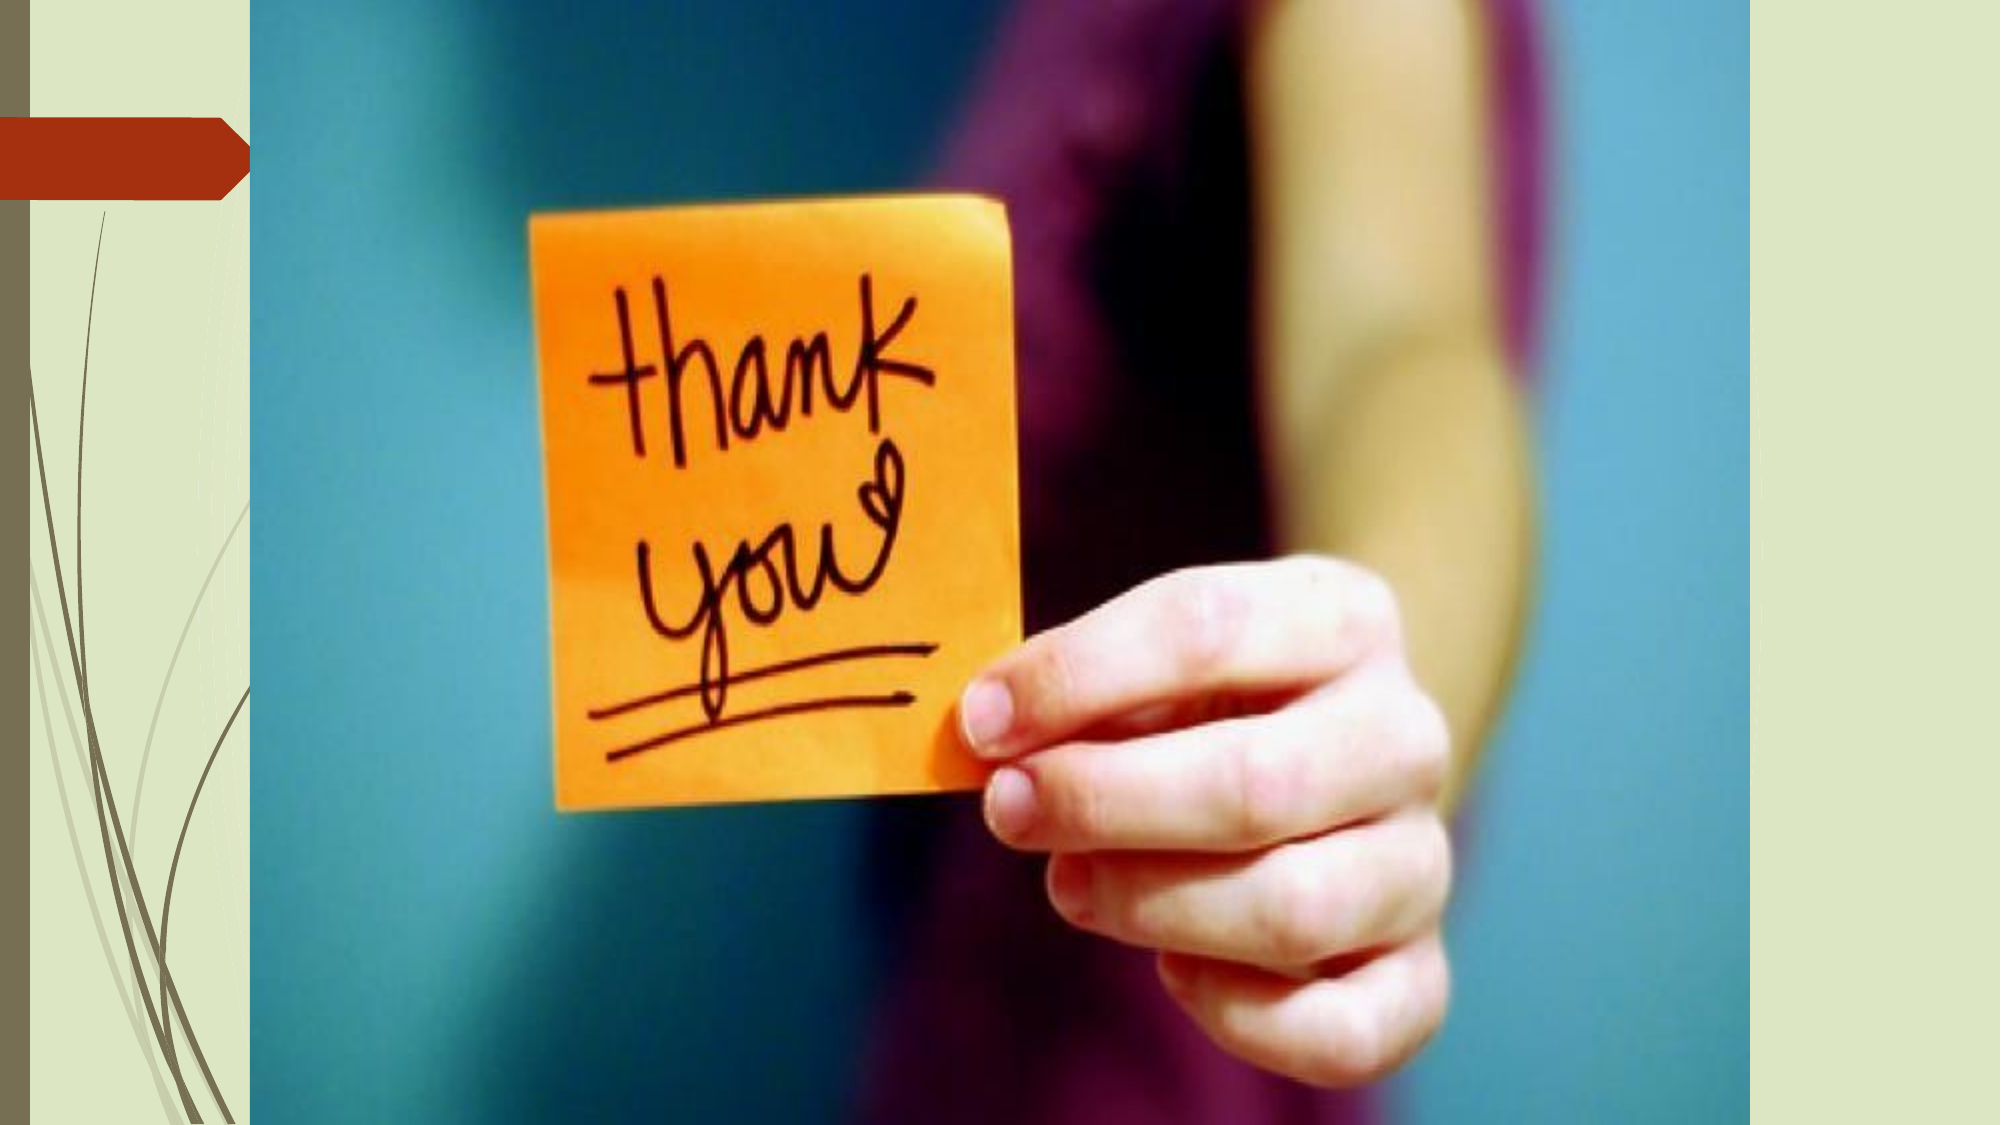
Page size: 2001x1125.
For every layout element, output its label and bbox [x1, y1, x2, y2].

text_box [249, 0, 1750, 1125]
